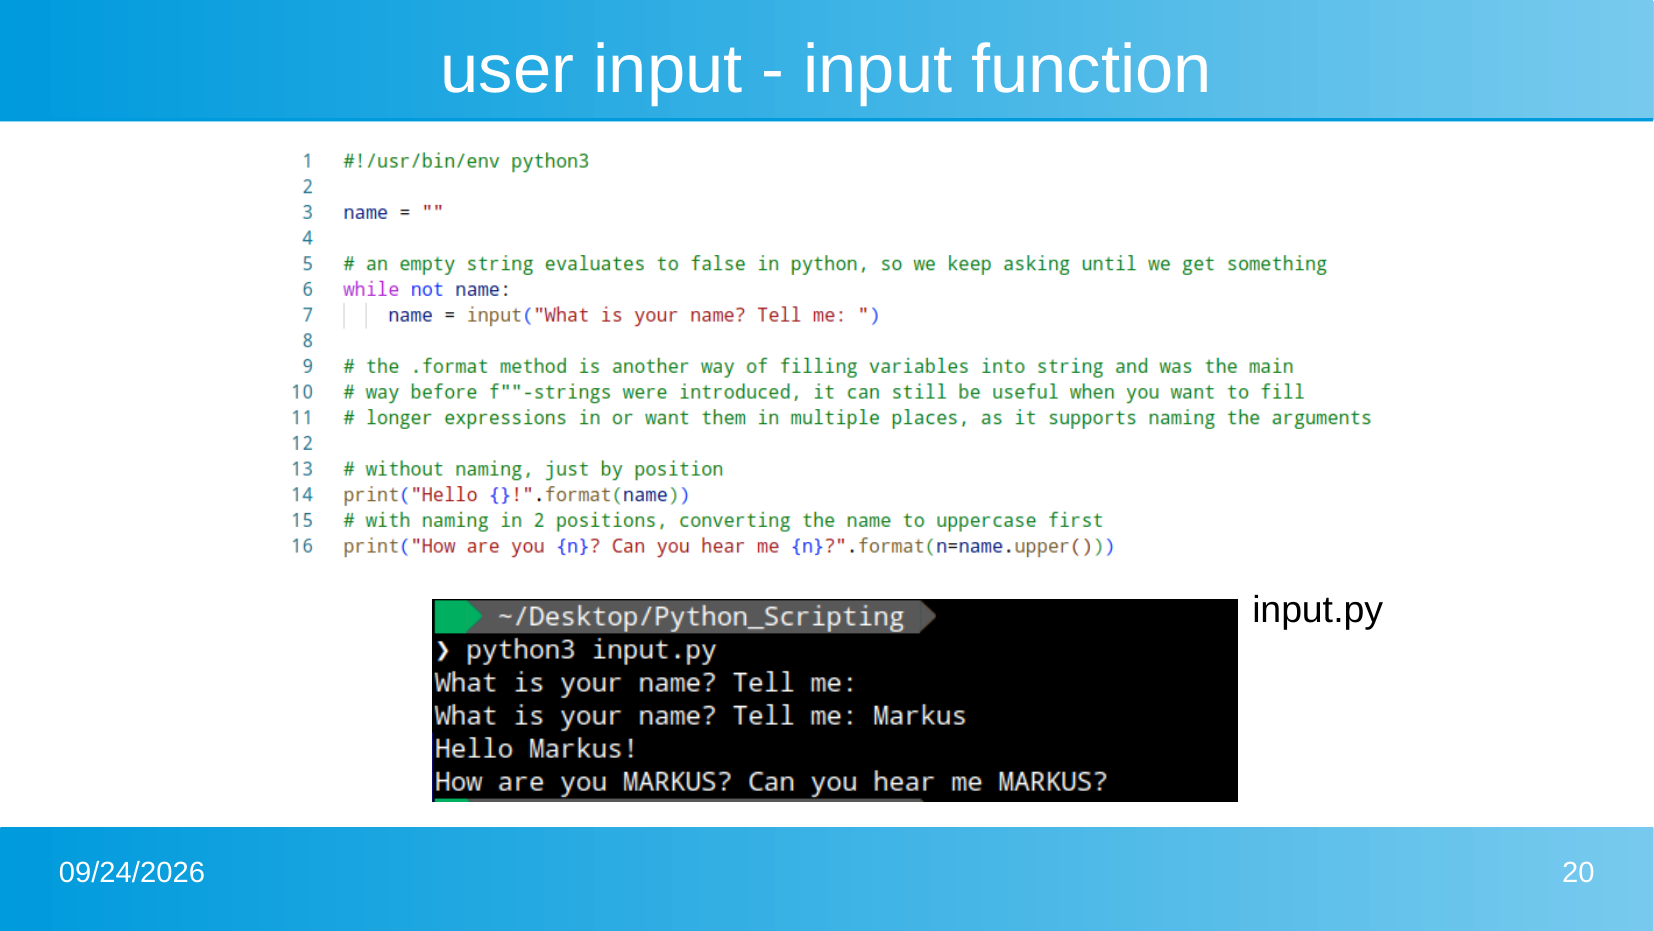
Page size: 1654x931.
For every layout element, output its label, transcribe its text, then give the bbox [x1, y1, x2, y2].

picture [432, 599, 1238, 802]
picture [262, 149, 1388, 562]
text_box input.py [1237, 580, 1399, 638]
title user input - input function [59, 29, 1595, 108]
